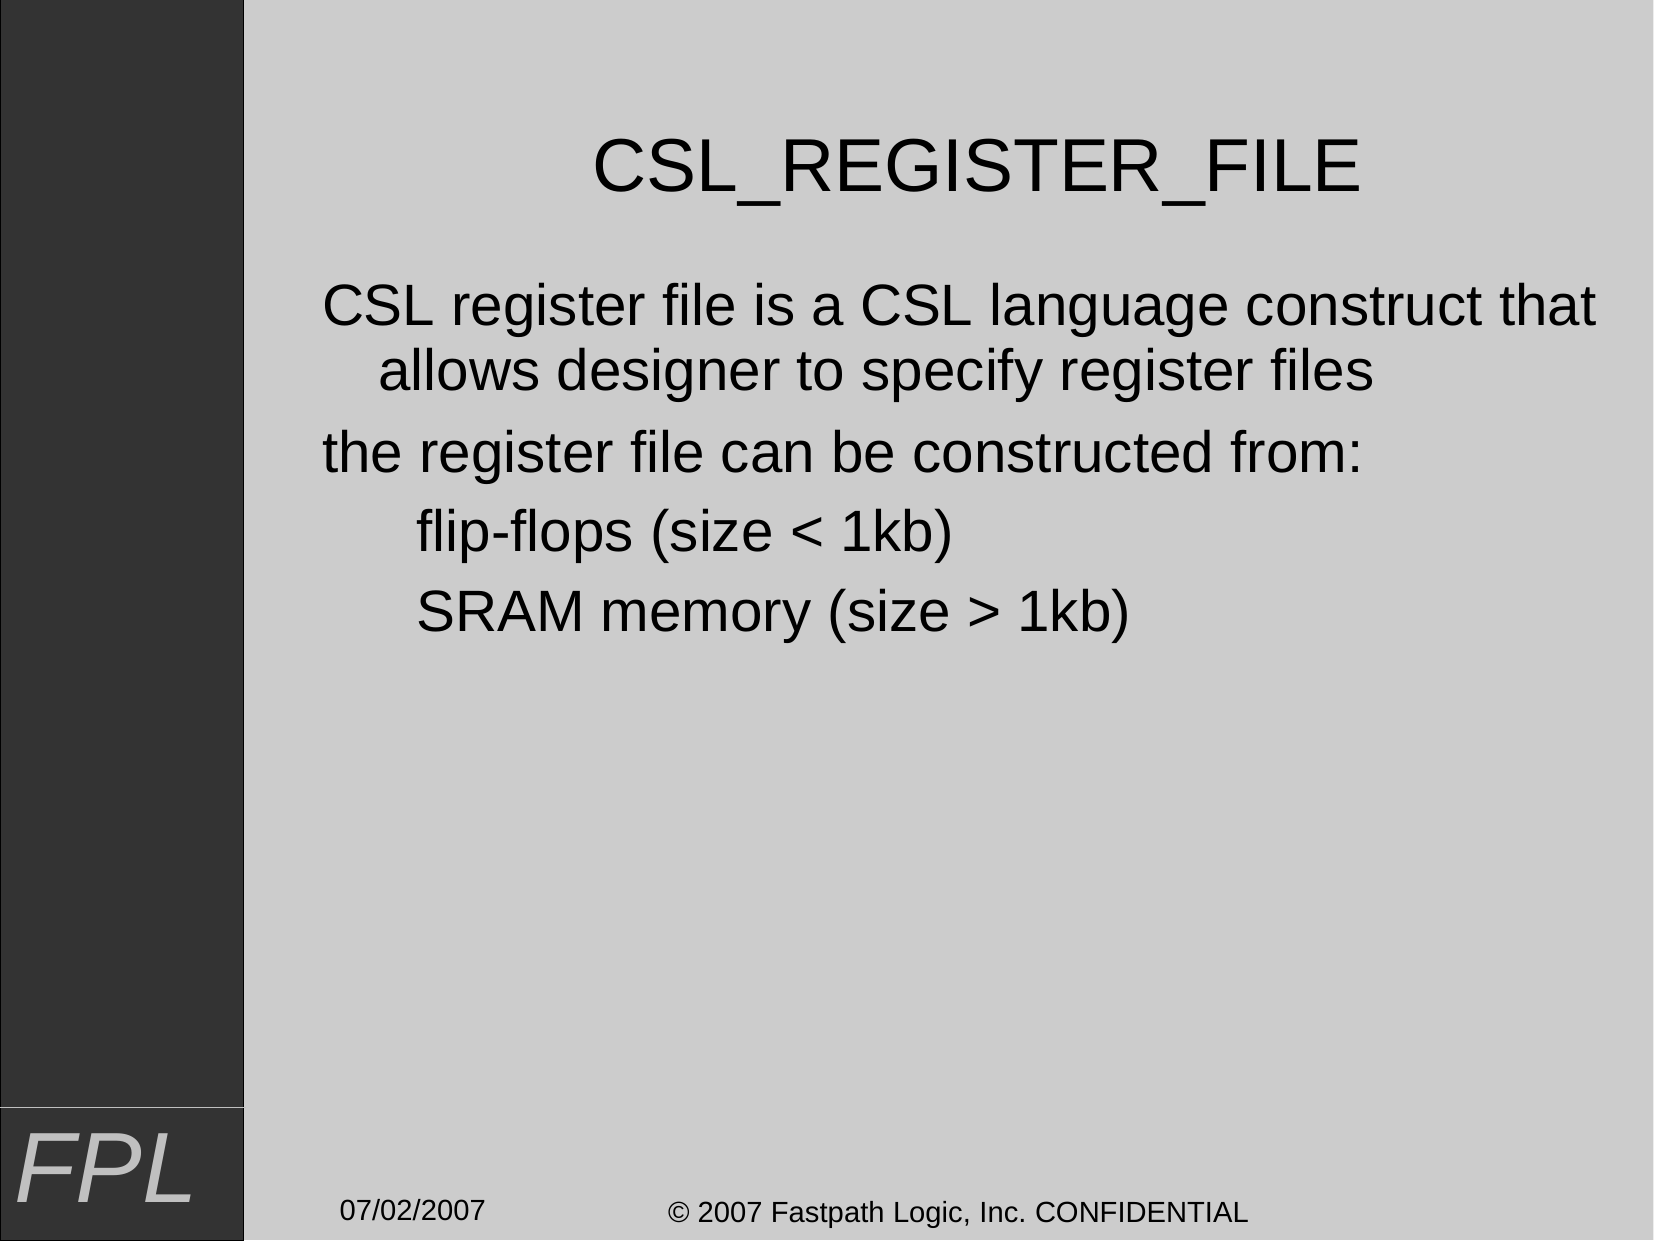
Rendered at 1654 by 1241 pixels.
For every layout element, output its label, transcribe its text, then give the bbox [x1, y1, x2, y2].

title CSL_REGISTER_FILE [427, 57, 1530, 272]
list CSL register file is a CSL language construct that allows designer to specify register files the register file can be constructed from: flip-flops (size < 1kb) SRAM memory (size > 1kb) [322, 272, 1635, 1179]
